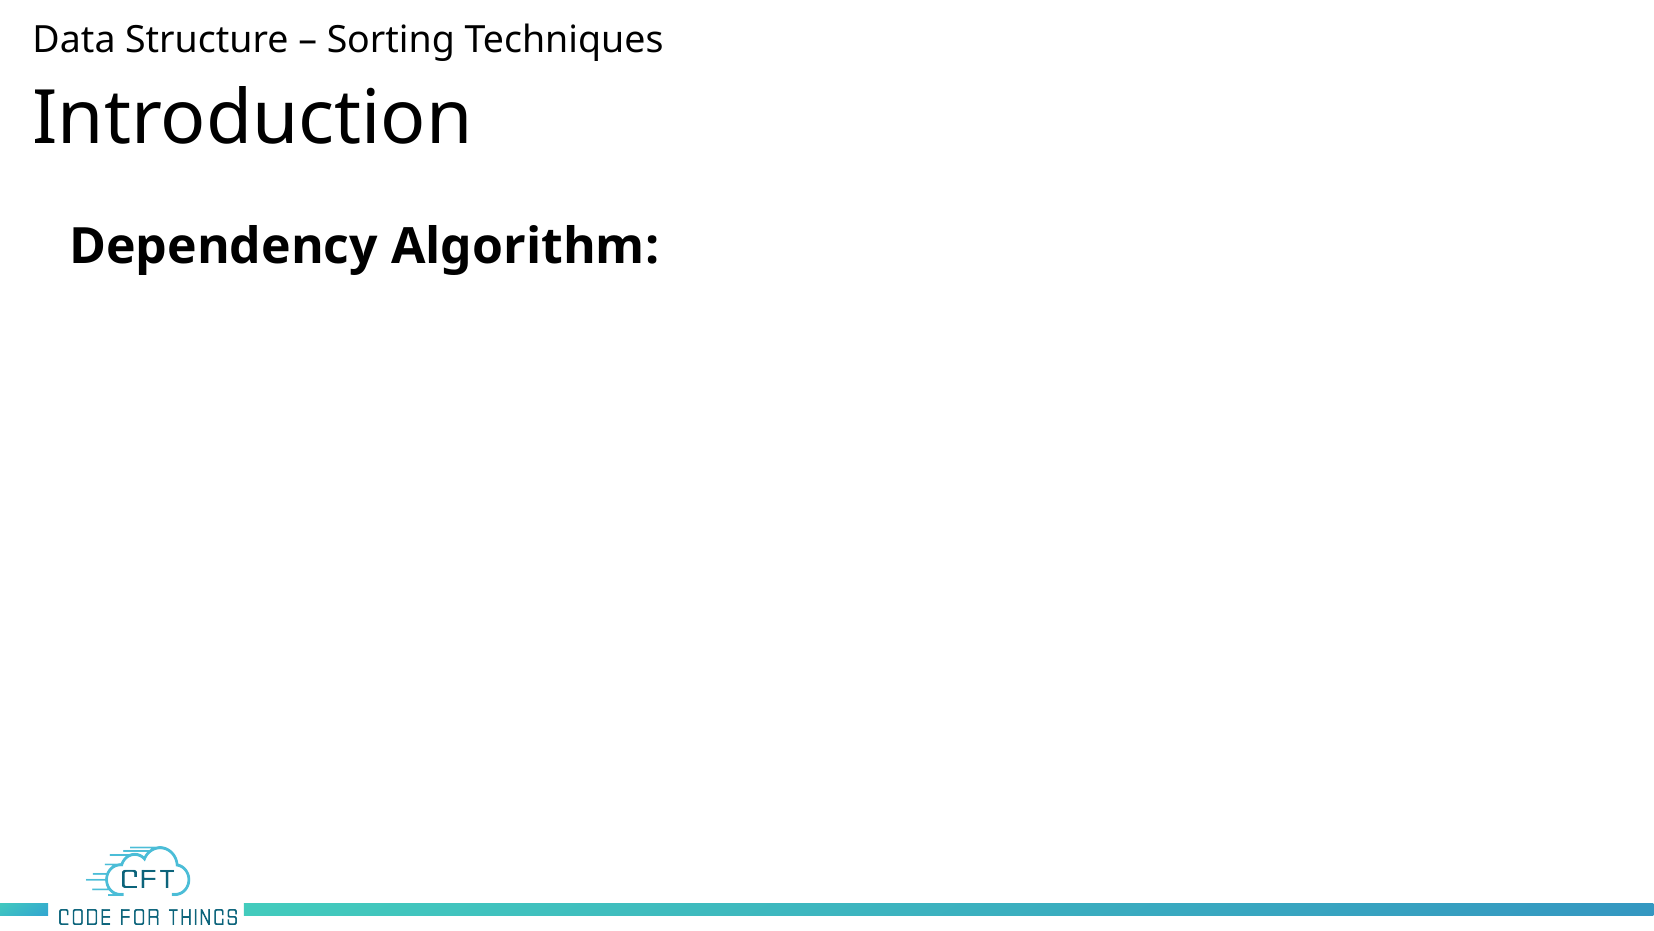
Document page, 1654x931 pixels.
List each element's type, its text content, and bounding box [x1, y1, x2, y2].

picture [59, 846, 237, 925]
title Data Structure – Sorting Techniques Introduction [32, 12, 1184, 166]
text_box Dependency Algorithm: [35, 175, 851, 278]
